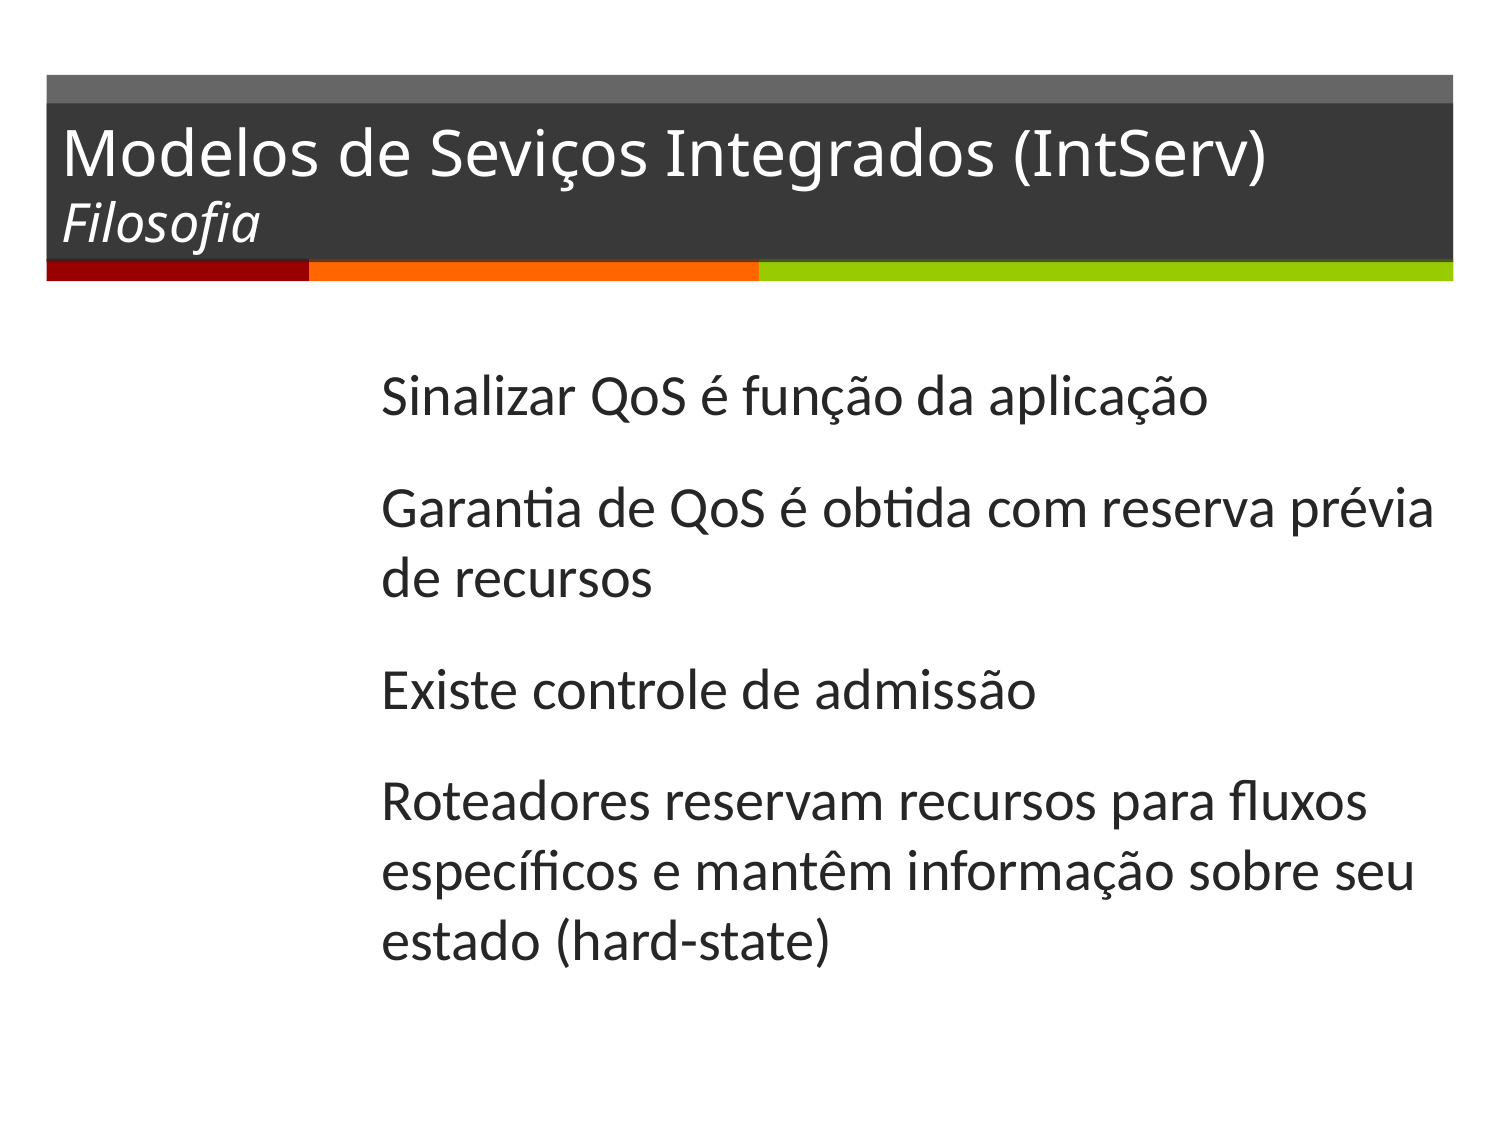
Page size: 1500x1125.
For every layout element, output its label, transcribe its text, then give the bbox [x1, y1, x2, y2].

title Modelos de Seviços Integrados (IntServ) Filosofia [46, 103, 1454, 263]
list Sinalizar QoS é função da aplicação Garantia de QoS é obtida com reserva prévia de recursos Existe controle de admissão Roteadores reservam recursos para fluxos específicos e mantêm informação sobre seu estado (hard-state) [292, 350, 1454, 1005]
